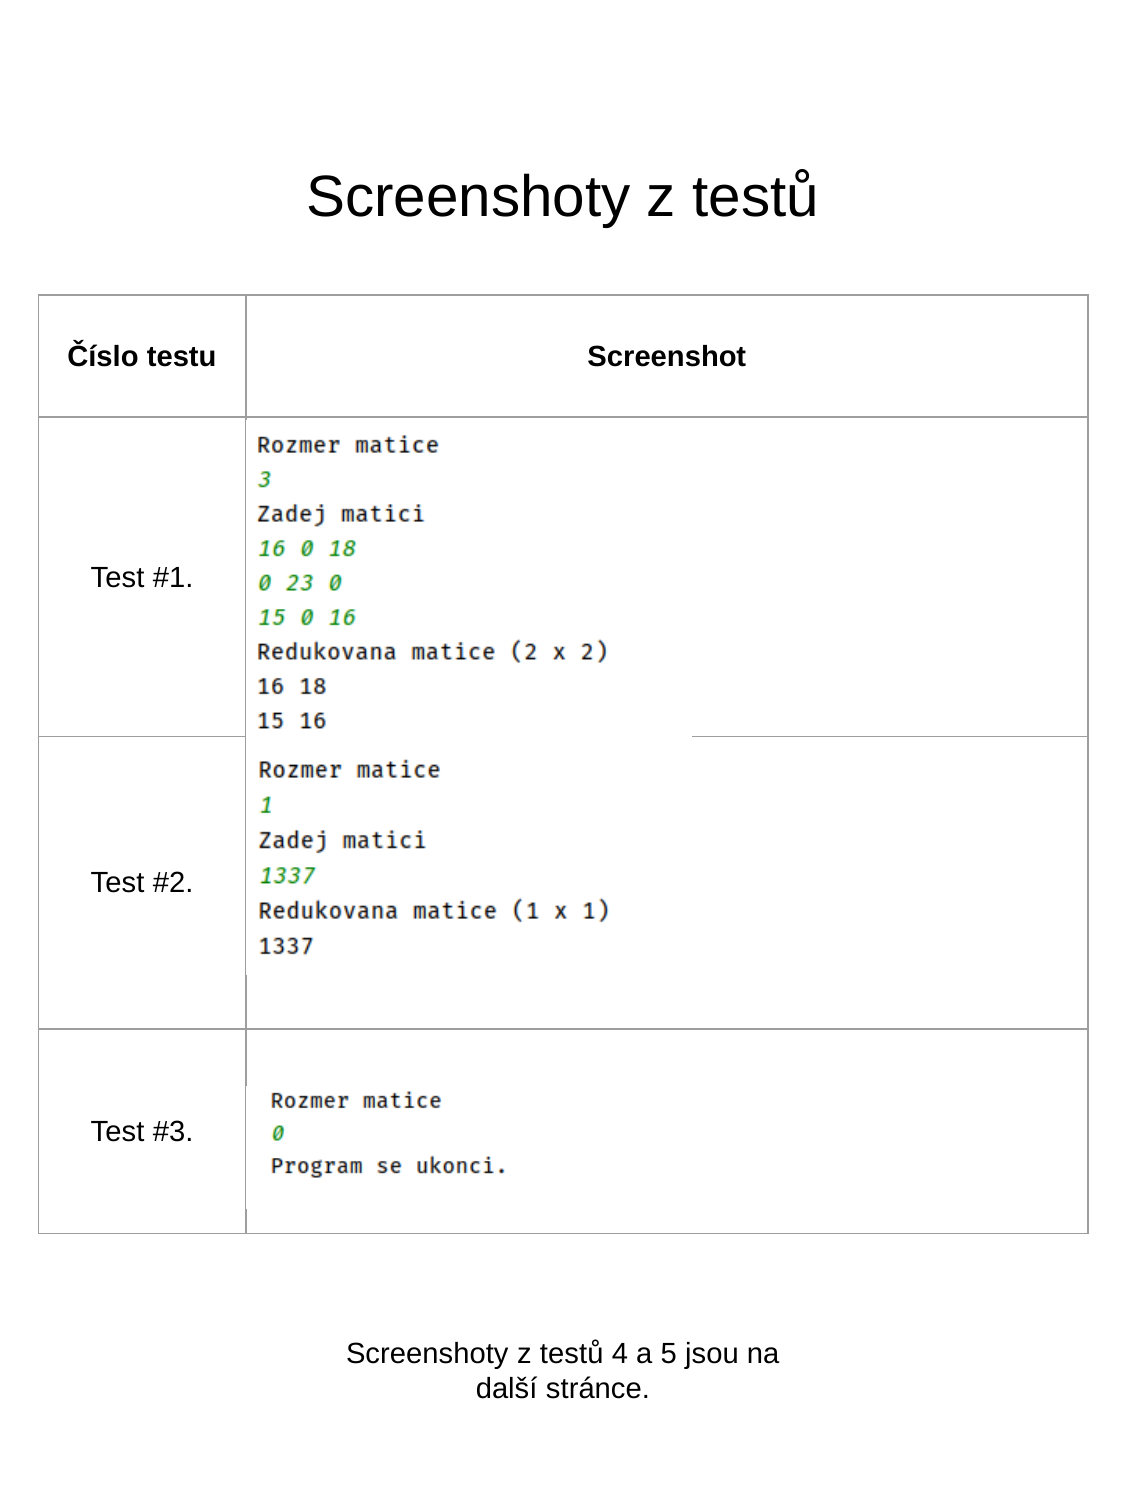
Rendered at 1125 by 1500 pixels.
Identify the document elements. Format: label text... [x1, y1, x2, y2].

picture [246, 420, 742, 975]
picture [246, 1074, 588, 1209]
title Screenshoty z testů [38, 129, 1088, 294]
text_box Screenshoty z testů 4 a 5 jsou na další stránce. [316, 1319, 810, 1420]
table_header Číslo testu [39, 296, 245, 416]
table_header Screenshot [247, 296, 1087, 416]
table_cell Test #2. [39, 737, 245, 1028]
table_cell Test #1. [39, 418, 245, 736]
table_cell [247, 737, 1087, 1028]
table_cell Test #3. [39, 1030, 245, 1233]
table_cell [247, 418, 1087, 736]
table_cell [247, 1030, 1087, 1233]
